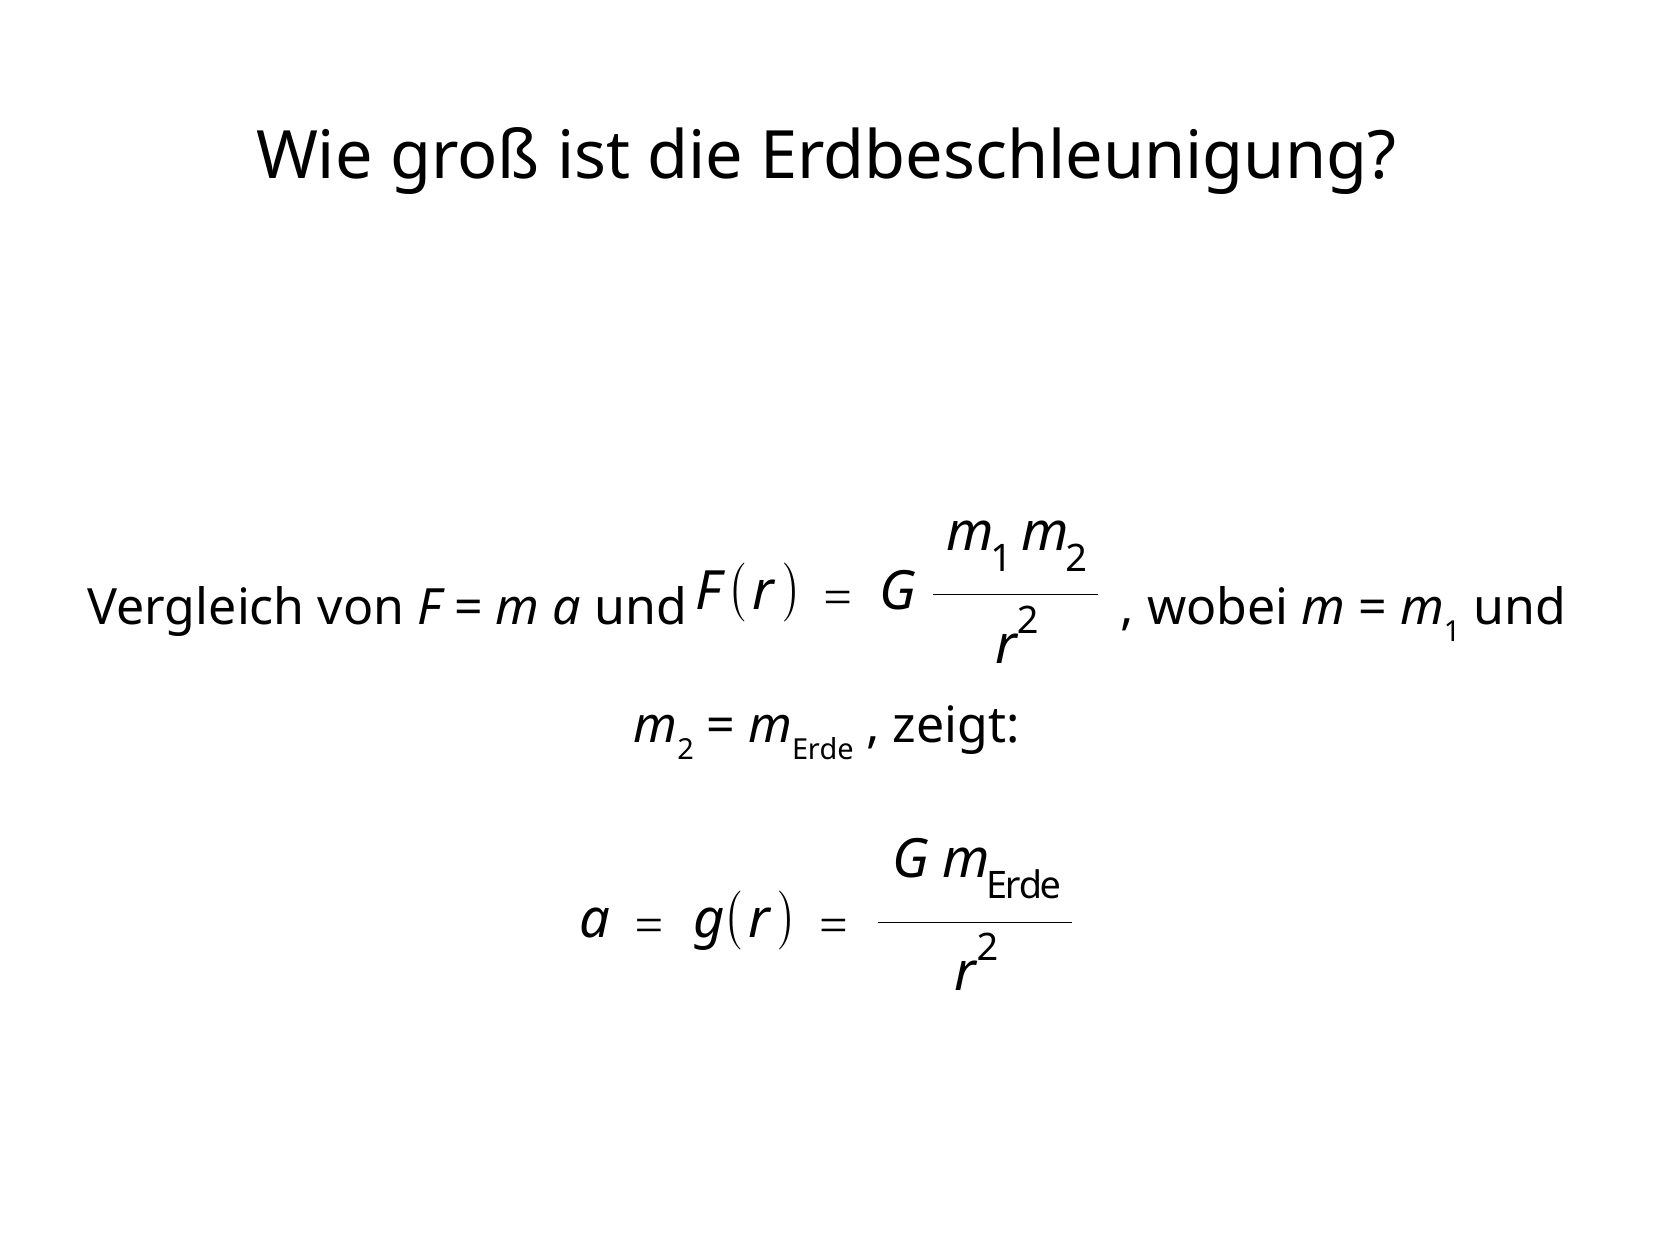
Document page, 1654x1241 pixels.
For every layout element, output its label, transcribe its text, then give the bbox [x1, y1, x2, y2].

chart [688, 499, 1107, 678]
title Wie groß ist die Erdbeschleunigung? [82, 49, 1571, 257]
subtitle Vergleich von F = m a und , wobei m = m1 und m2 = mErde , zeigt: [82, 290, 1571, 1010]
chart [573, 826, 1080, 1005]
